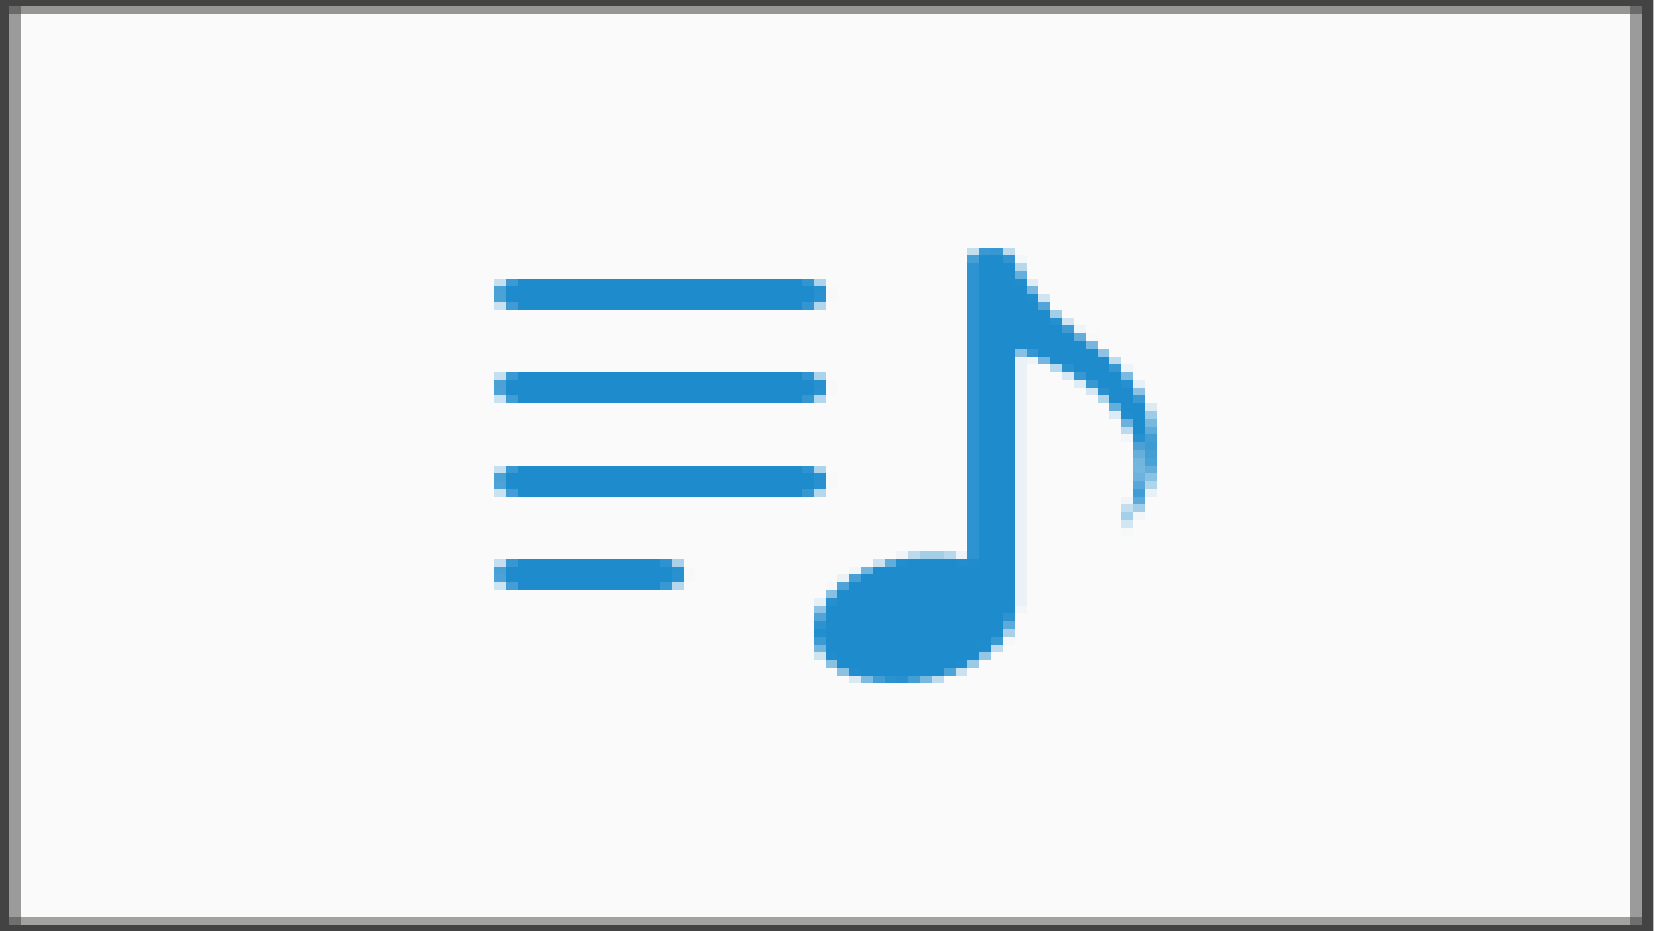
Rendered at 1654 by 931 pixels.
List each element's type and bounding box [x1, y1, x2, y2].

text_box [0, 0, 1654, 931]
